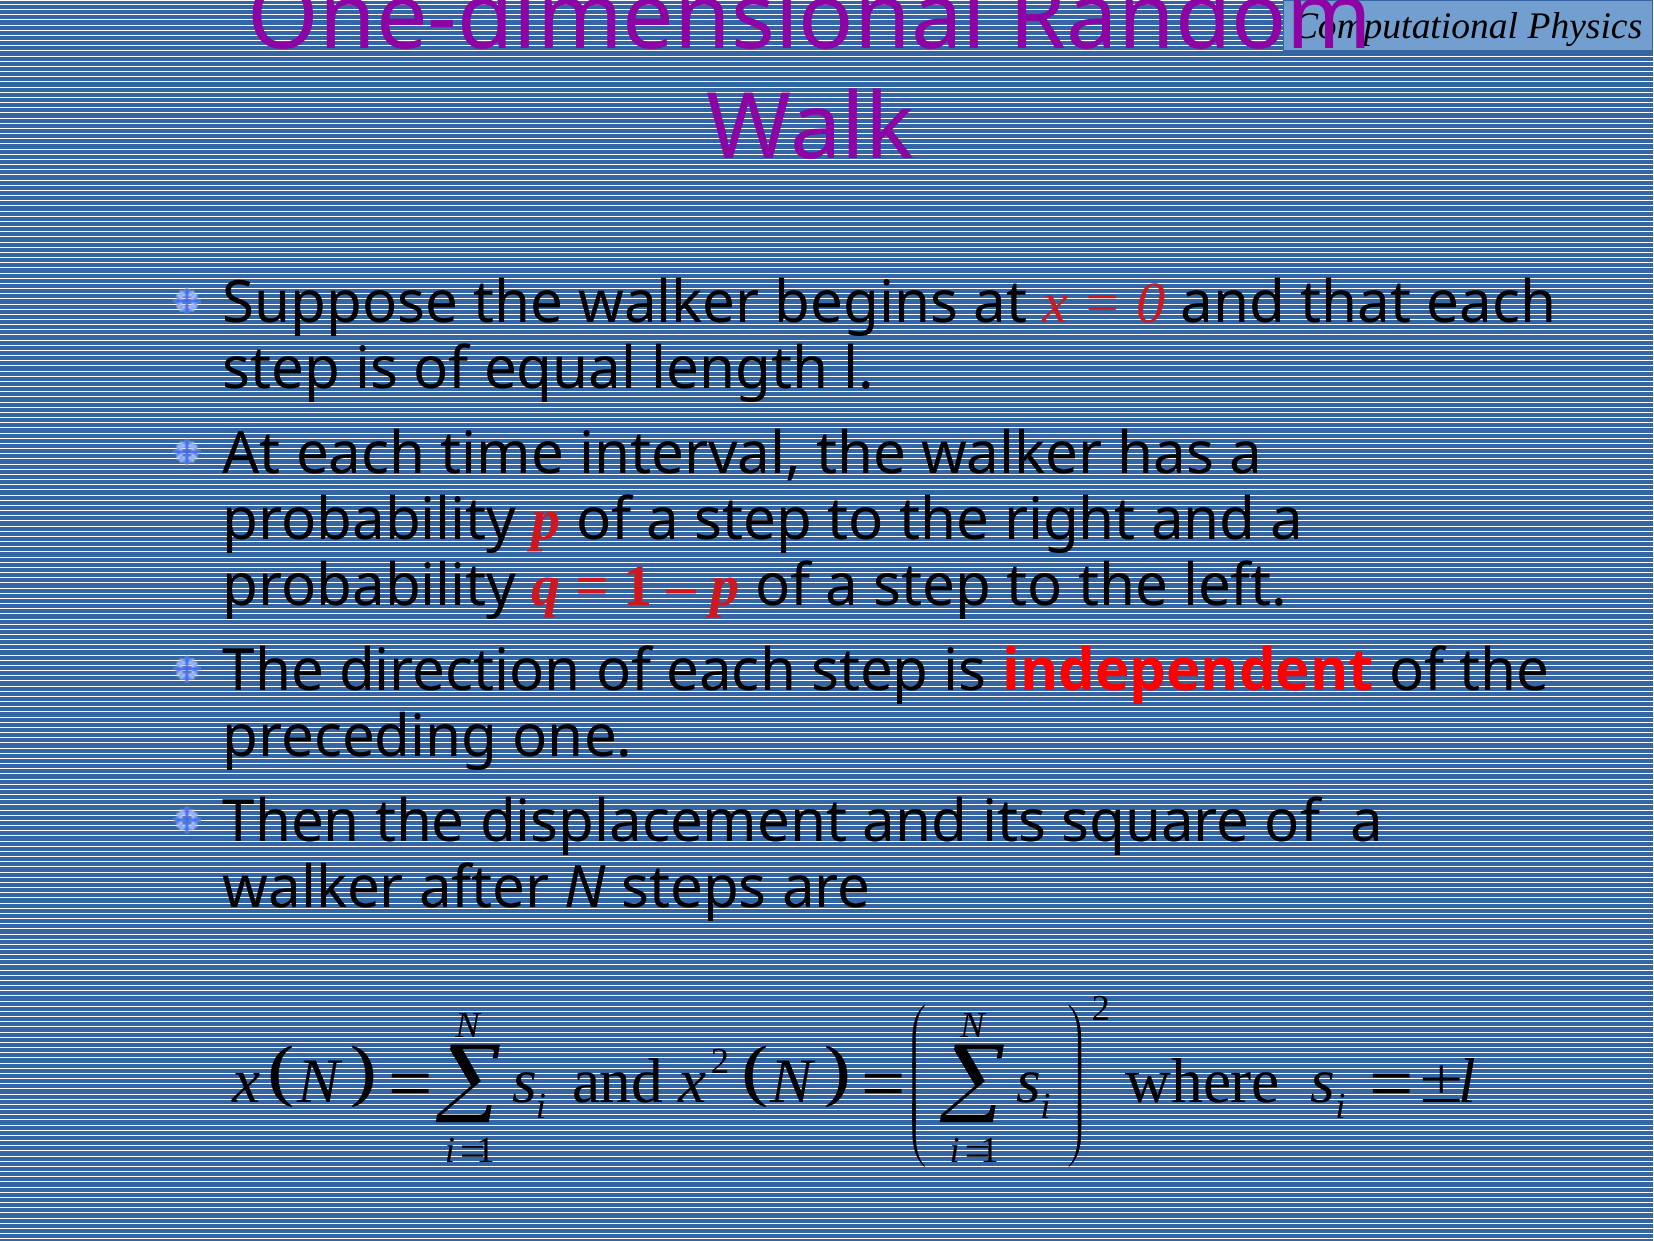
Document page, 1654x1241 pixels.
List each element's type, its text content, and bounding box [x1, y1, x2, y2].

list Suppose the walker begins at x = 0 and that each step is of equal length l. At each time interval, the walker has a probability p of a step to the right and a probability q = 1 – p of a step to the left. The direction of each step is independent of the preceding one. Then the displacement and its square of a walker after N steps are [151, 261, 1585, 1089]
title One-dimensional Random Walk [90, 51, 1496, 185]
chart [220, 980, 1492, 1182]
